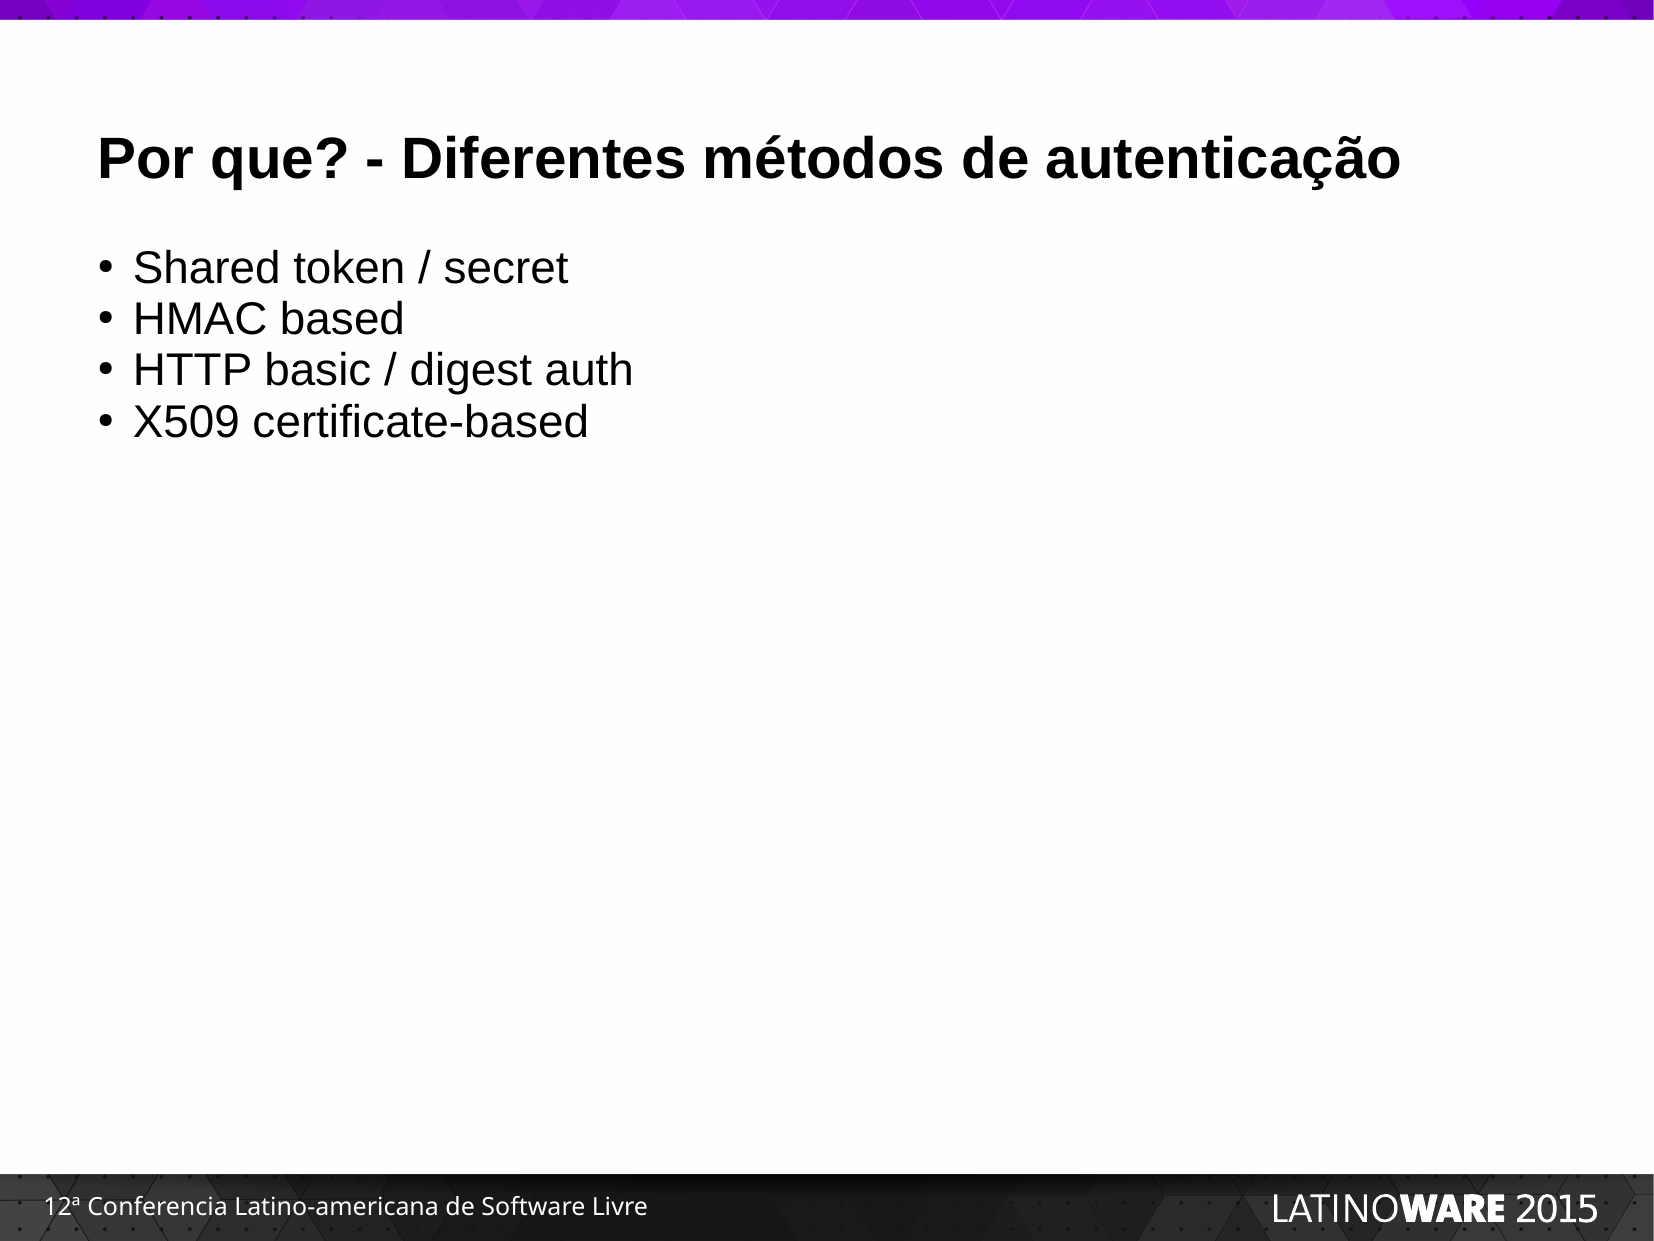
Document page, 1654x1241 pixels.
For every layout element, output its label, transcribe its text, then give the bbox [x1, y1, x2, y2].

text_box 12ª Conferencia Latino-americana de Software Livre [28, 1181, 1127, 1239]
picture [0, 0, 1654, 1241]
text_box Por que? - Diferentes métodos de autenticação Shared token / secret HMAC based HTTP basic / digest auth X509 certificate-based [82, 118, 1571, 1081]
